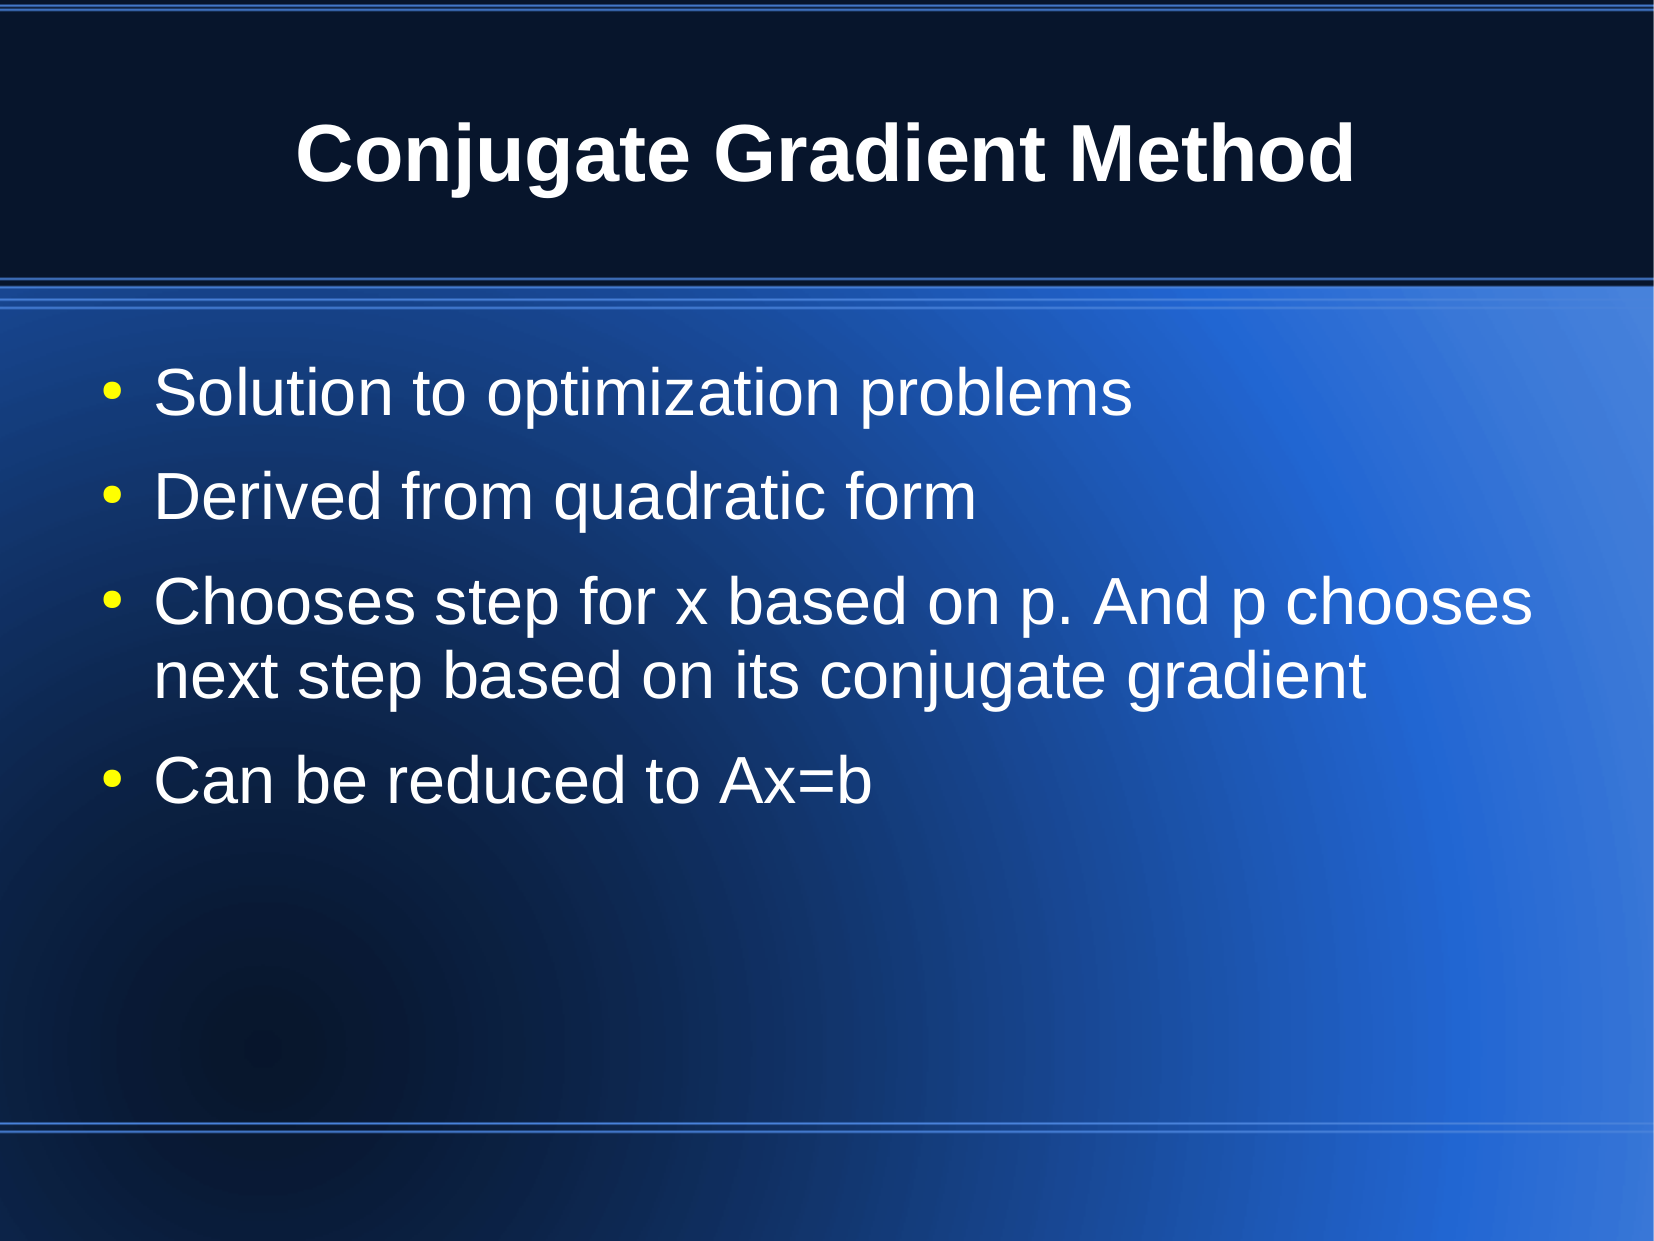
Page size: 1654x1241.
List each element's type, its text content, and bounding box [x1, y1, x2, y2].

list Solution to optimization problems Derived from quadratic form Chooses step for x based on p. And p chooses next step based on its conjugate gradient Can be reduced to Ax=b [82, 355, 1571, 1075]
title Conjugate Gradient Method [82, 49, 1571, 257]
picture [0, 0, 1654, 1241]
